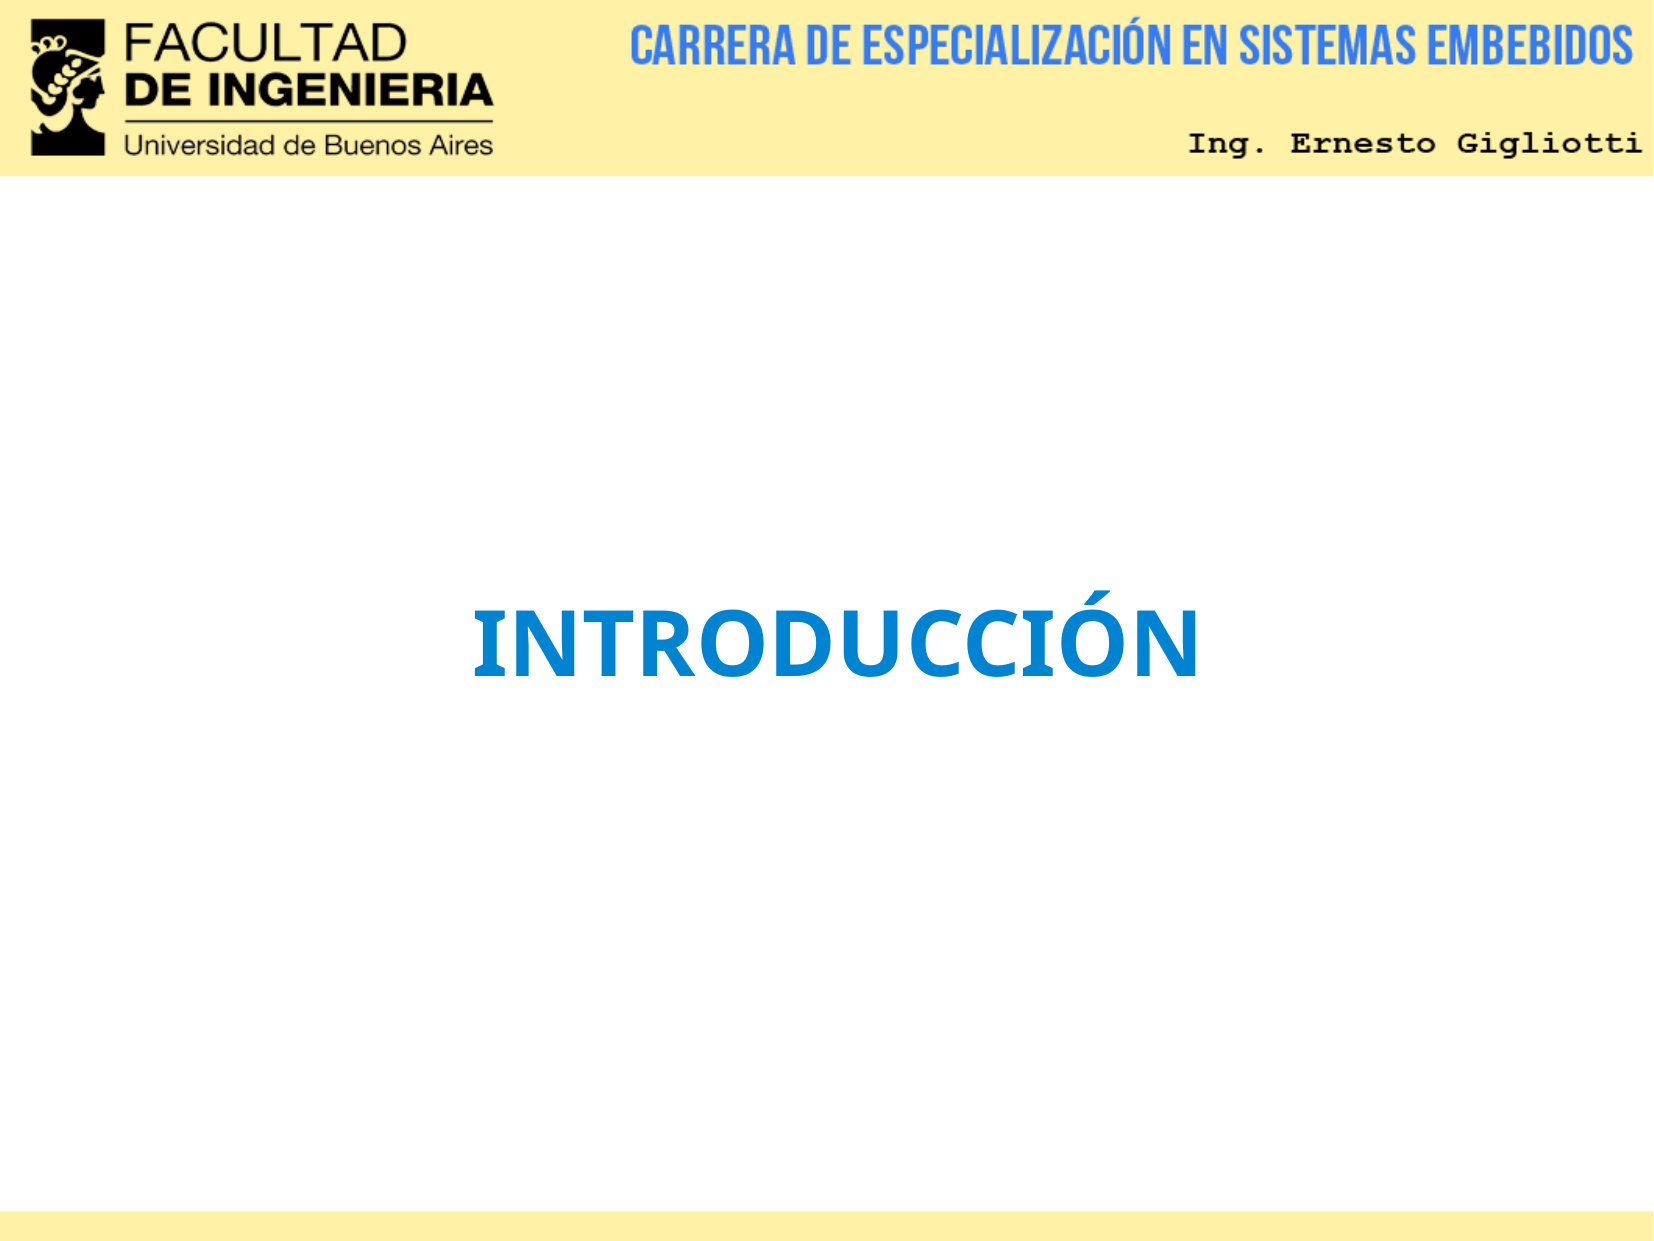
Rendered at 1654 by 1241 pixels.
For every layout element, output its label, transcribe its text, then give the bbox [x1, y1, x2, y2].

picture [0, 0, 1654, 1241]
title INTRODUCCIÓN [94, 537, 1583, 745]
